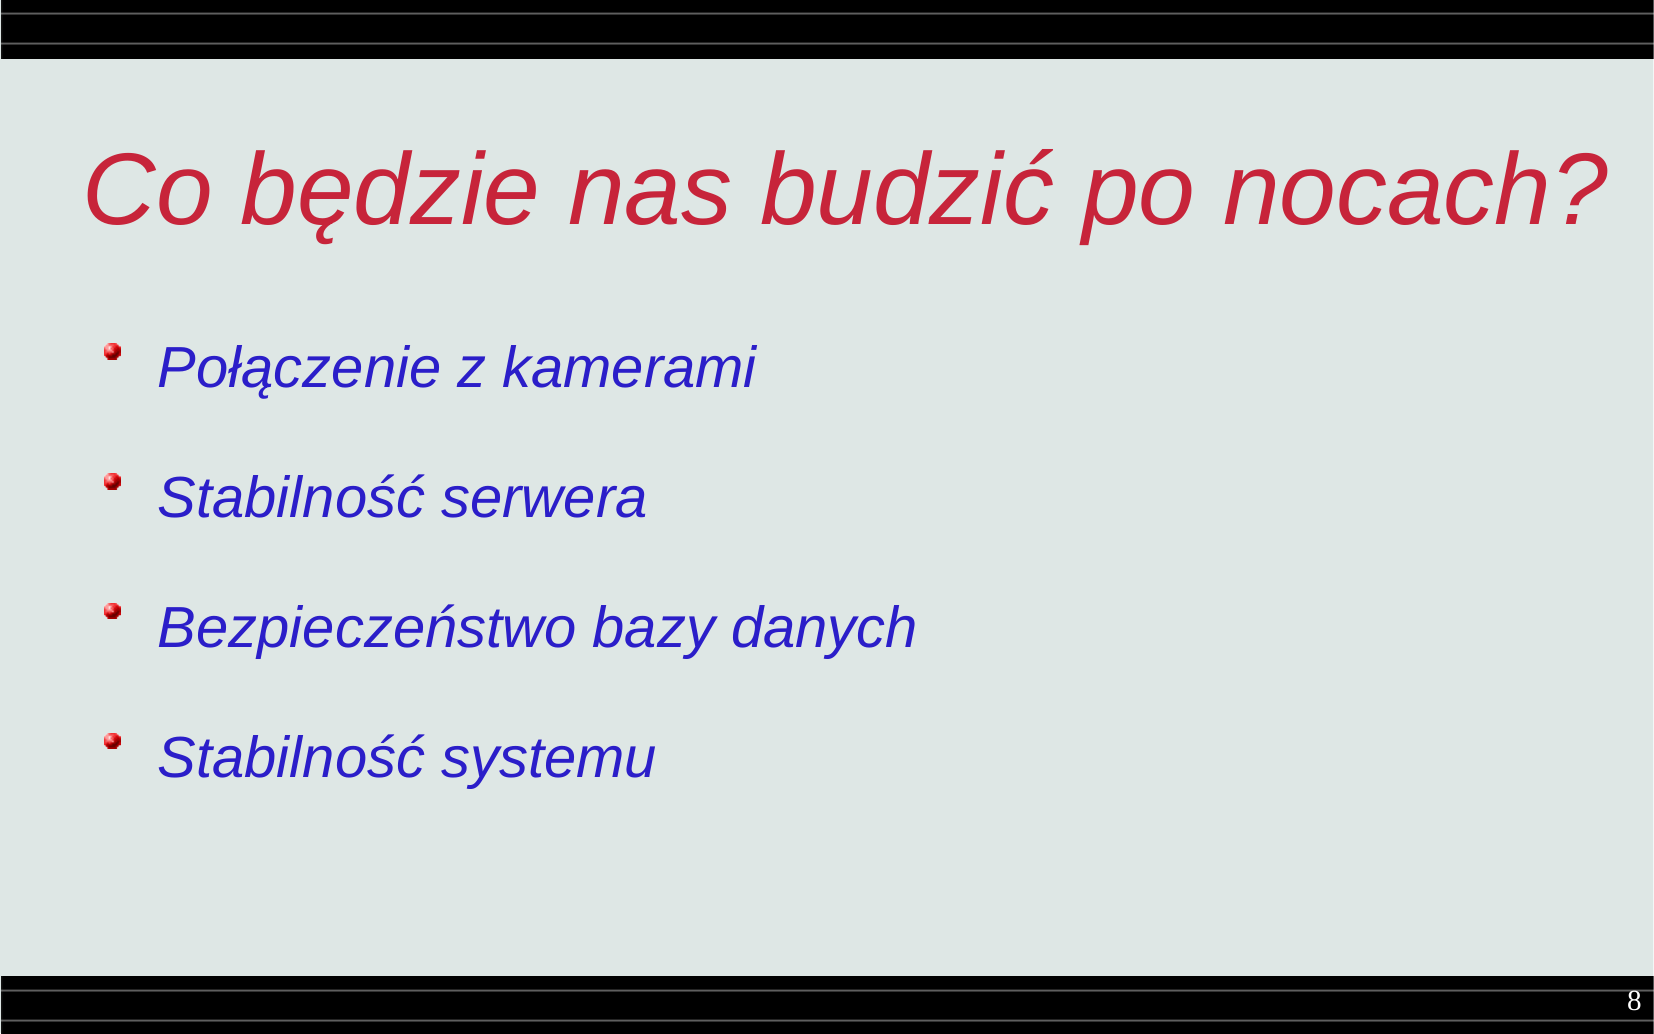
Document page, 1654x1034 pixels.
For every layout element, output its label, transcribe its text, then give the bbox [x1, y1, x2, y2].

picture [1, 0, 1654, 59]
picture [1, 976, 1654, 1034]
list Połączenie z kamerami Stabilność serwera Bezpieczeństwo bazy danych Stabilność systemu [86, 302, 1576, 843]
title Co będzie nas budzić po nocach? [82, 75, 1636, 303]
